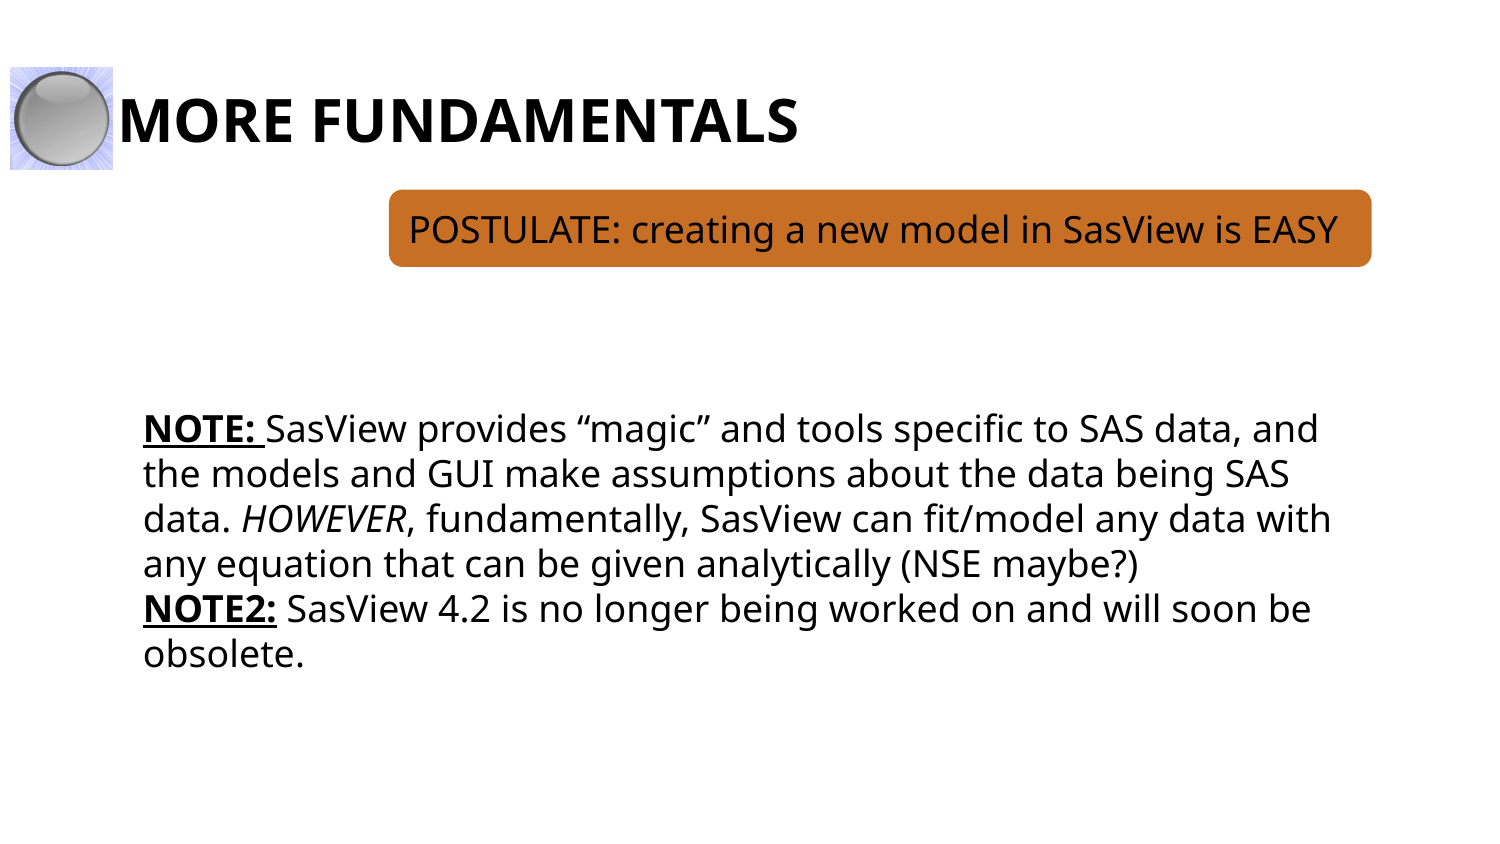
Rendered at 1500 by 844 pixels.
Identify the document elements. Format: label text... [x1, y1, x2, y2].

text_box NOTE: SasView provides “magic” and tools specific to SAS data, and the models and GUI make assumptions about the data being SAS data. HOWEVER, fundamentally, SasView can fit/model any data with any equation that can be given analytically (NSE maybe?) NOTE2: SasView 4.2 is no longer being worked on and will soon be obsolete. [127, 389, 1352, 690]
picture [10, 67, 102, 170]
text_box POSTULATE: creating a new model in SasView is EASY [389, 190, 1371, 267]
title MORE FUNDAMENTALS [102, 67, 1500, 170]
